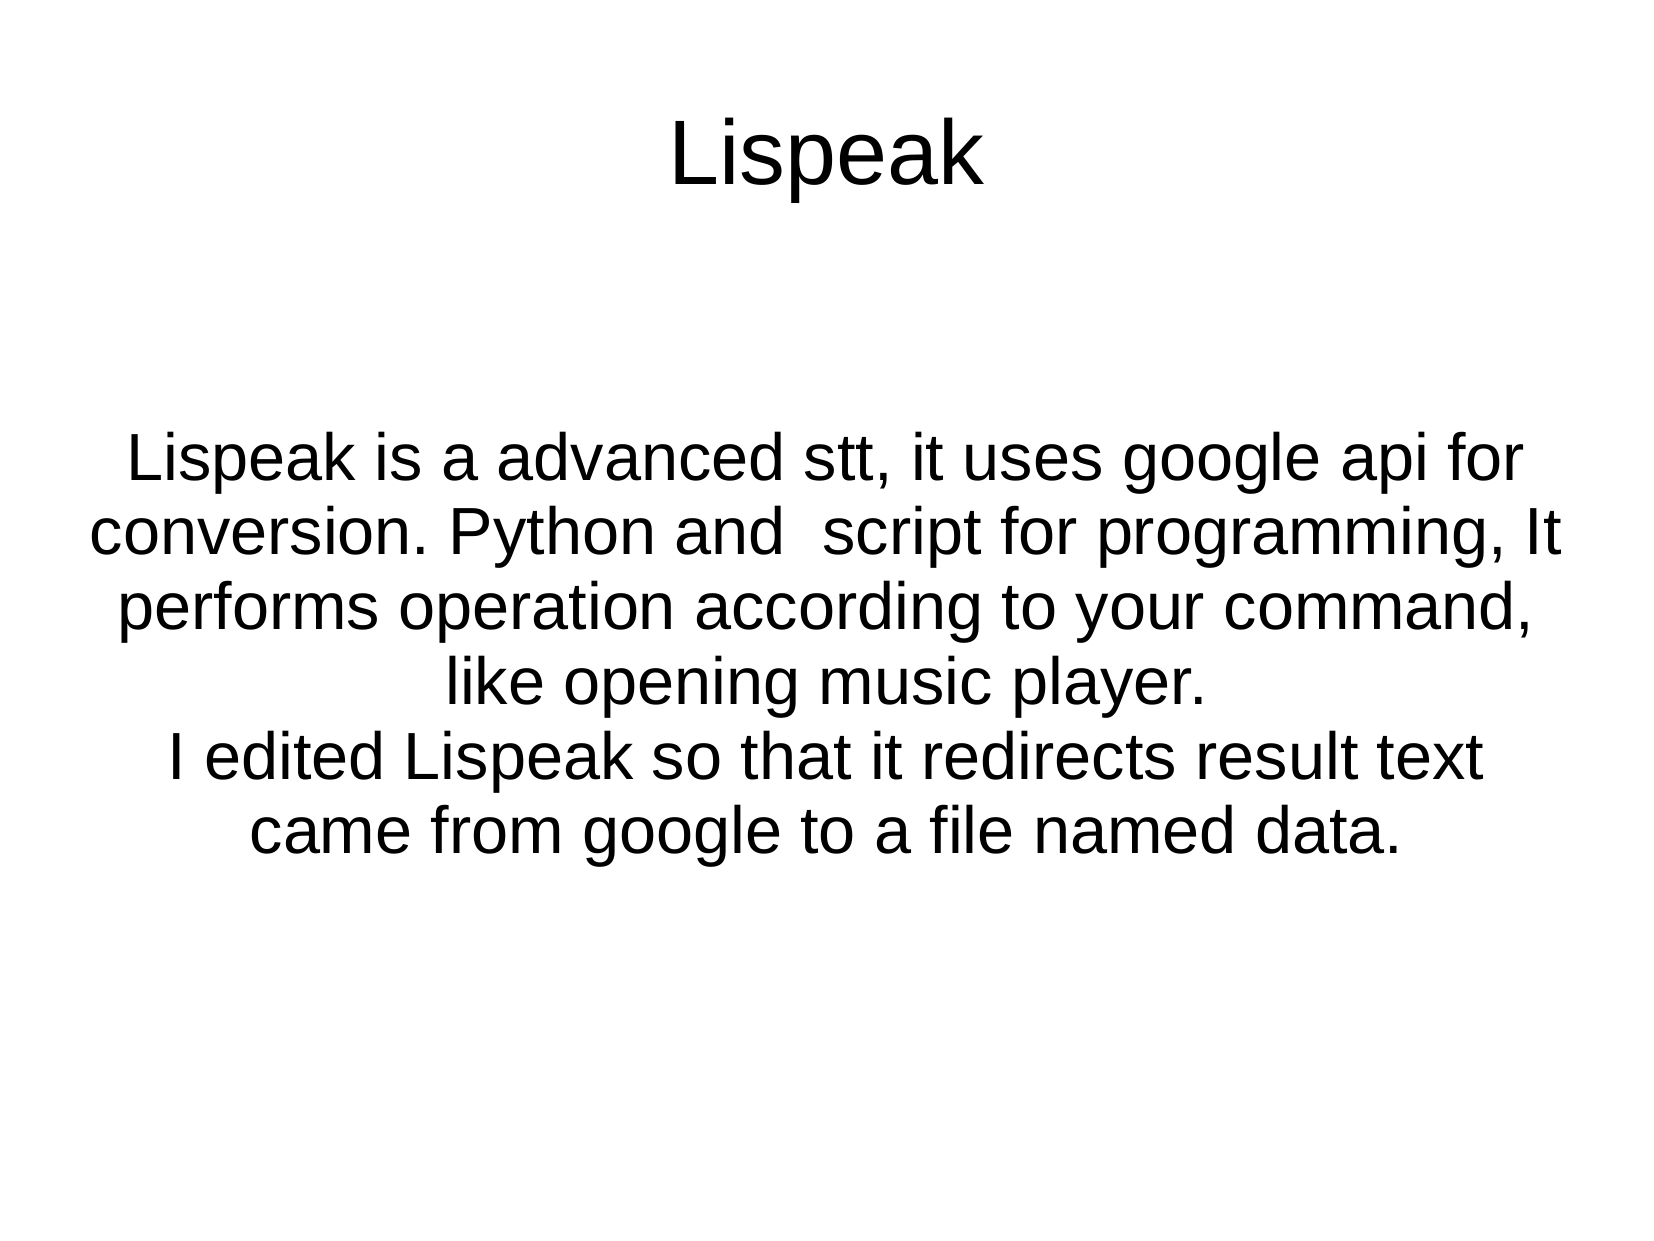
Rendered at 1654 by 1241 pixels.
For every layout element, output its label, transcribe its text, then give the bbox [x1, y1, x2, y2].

title Lispeak [82, 49, 1571, 257]
subtitle Lispeak is a advanced stt, it uses google api for conversion. Python and script for programming, It performs operation according to your command, like opening music player. I edited Lispeak so that it redirects result text came from google to a file named data. [82, 284, 1571, 1004]
